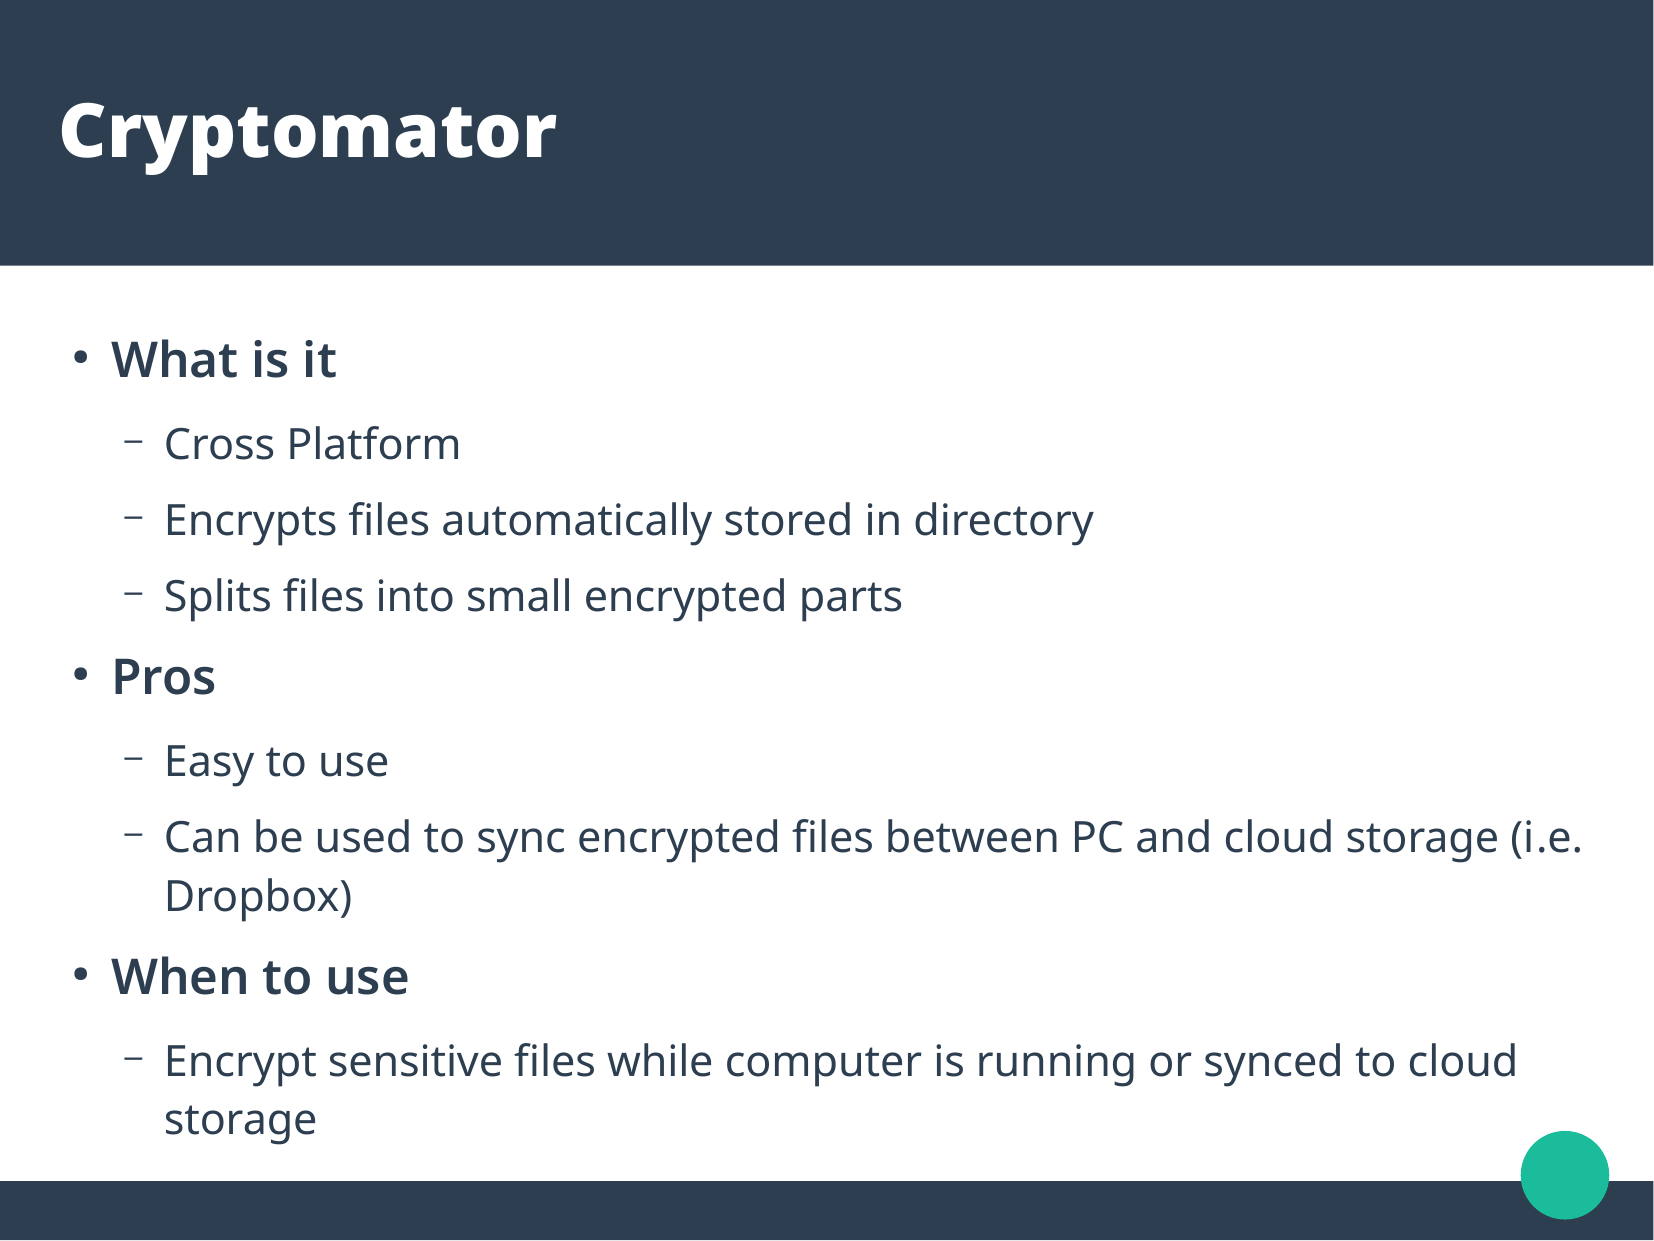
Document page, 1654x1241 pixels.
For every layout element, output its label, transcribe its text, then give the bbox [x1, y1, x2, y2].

title Cryptomator [59, 49, 1595, 207]
list What is it Cross Platform Encrypts files automatically stored in directory Splits files into small encrypted parts Pros Easy to use Can be used to sync encrypted files between PC and cloud storage (i.e. Dropbox) When to use Encrypt sensitive files while computer is running or synced to cloud storage [59, 324, 1595, 1152]
